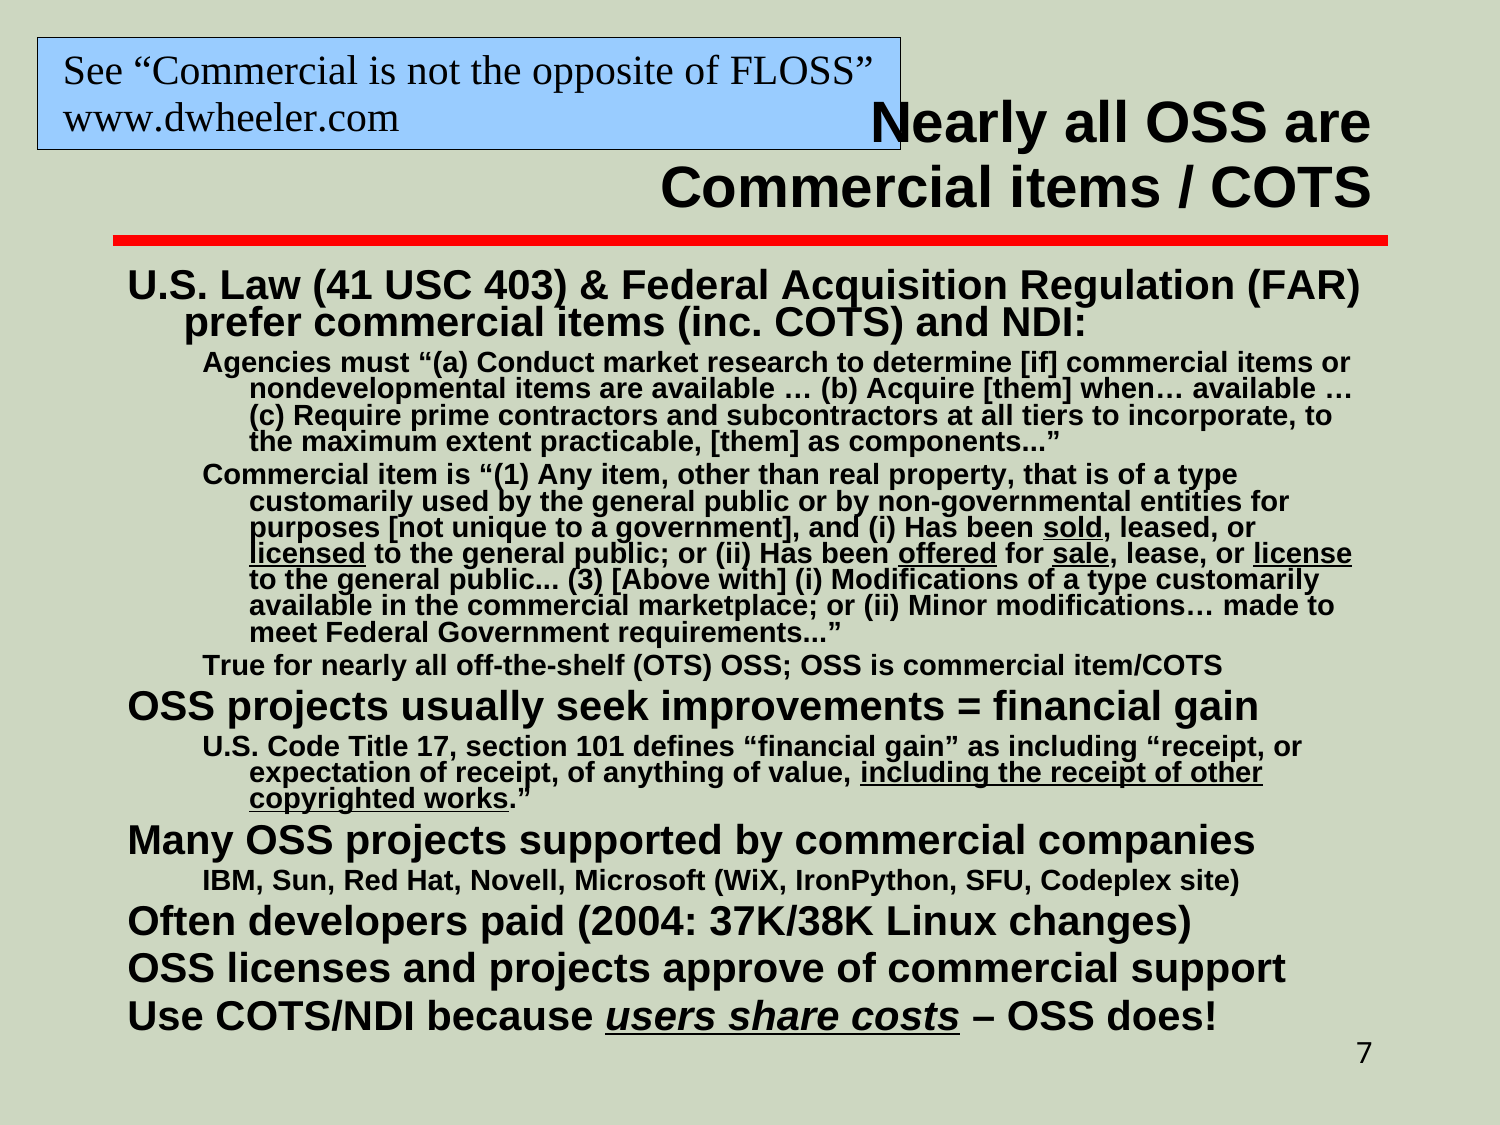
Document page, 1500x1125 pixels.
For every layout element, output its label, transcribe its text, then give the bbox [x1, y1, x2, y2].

title Nearly all OSS are Commercial items / COTS [337, 80, 1388, 229]
list U.S. Law (41 USC 403) & Federal Acquisition Regulation (FAR) prefer commercial items (inc. COTS) and NDI: Agencies must “(a) Conduct market research to determine [if] commercial items or nondevelopmental items are available … (b) Acquire [them] when… available … (c) Require prime contractors and subcontractors at all tiers to incorporate, to the maximum extent practicable, [them] as components...” Commercial item is “(1) Any item, other than real property, that is of a type customarily used by the general public or by non-governmental entities for purposes [not unique to a government], and (i) Has been sold, leased, or licensed to the general public; or (ii) Has been offered for sale, lease, or license to the general public... (3) [Above with] (i) Modifications of a type customarily available in the commercial marketplace; or (ii) Minor modifications… made to meet Federal Government requirements...” True for nearly all off-the-shelf (OTS) OSS; OSS is commercial item/COTS OSS projects usually seek improvements = financial gain U.S. Code Title 17, section 101 defines “financial gain” as including “receipt, or expectation of receipt, of anything of value, including the receipt of other copyrighted works.” Many OSS projects supported by commercial companies IBM, Sun, Red Hat, Novell, Microsoft (WiX, IronPython, SFU, Codeplex site) Often developers paid (2004: 37K/38K Linux changes) OSS licenses and projects approve of commercial support Use COTS/NDI because users share costs – OSS does! [112, 262, 1388, 1088]
text_box See “Commercial is not the opposite of FLOSS” www.dwheeler.com [37, 37, 901, 150]
